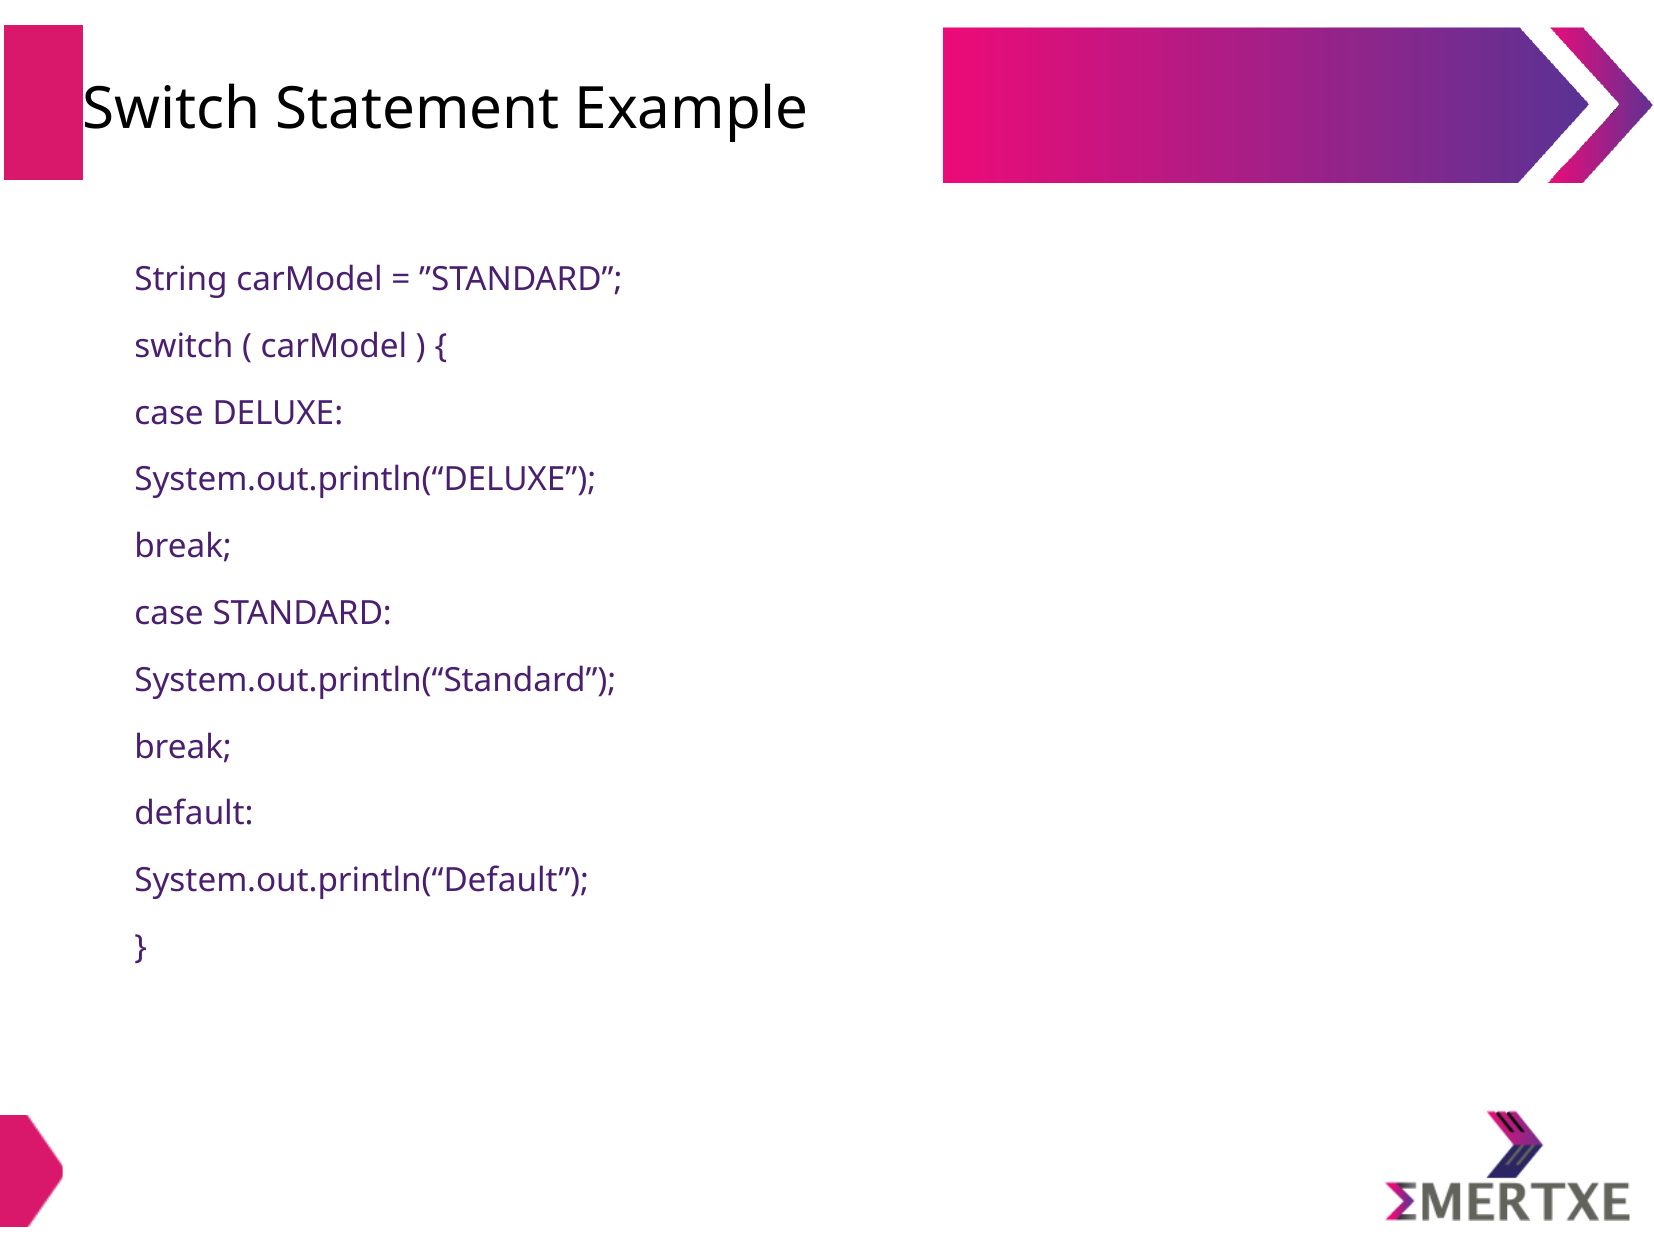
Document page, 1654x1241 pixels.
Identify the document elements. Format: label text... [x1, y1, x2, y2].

picture [1571, 27, 1653, 183]
picture [1385, 1107, 1631, 1221]
list String carModel = ”STANDARD”; switch ( carModel ) { case DELUXE: System.out.println(“DELUXE”); break; case STANDARD: System.out.println(“Standard”); break; default: System.out.println(“Default”); } [82, 255, 1571, 975]
title Switch Statement Example [82, 2, 1571, 210]
